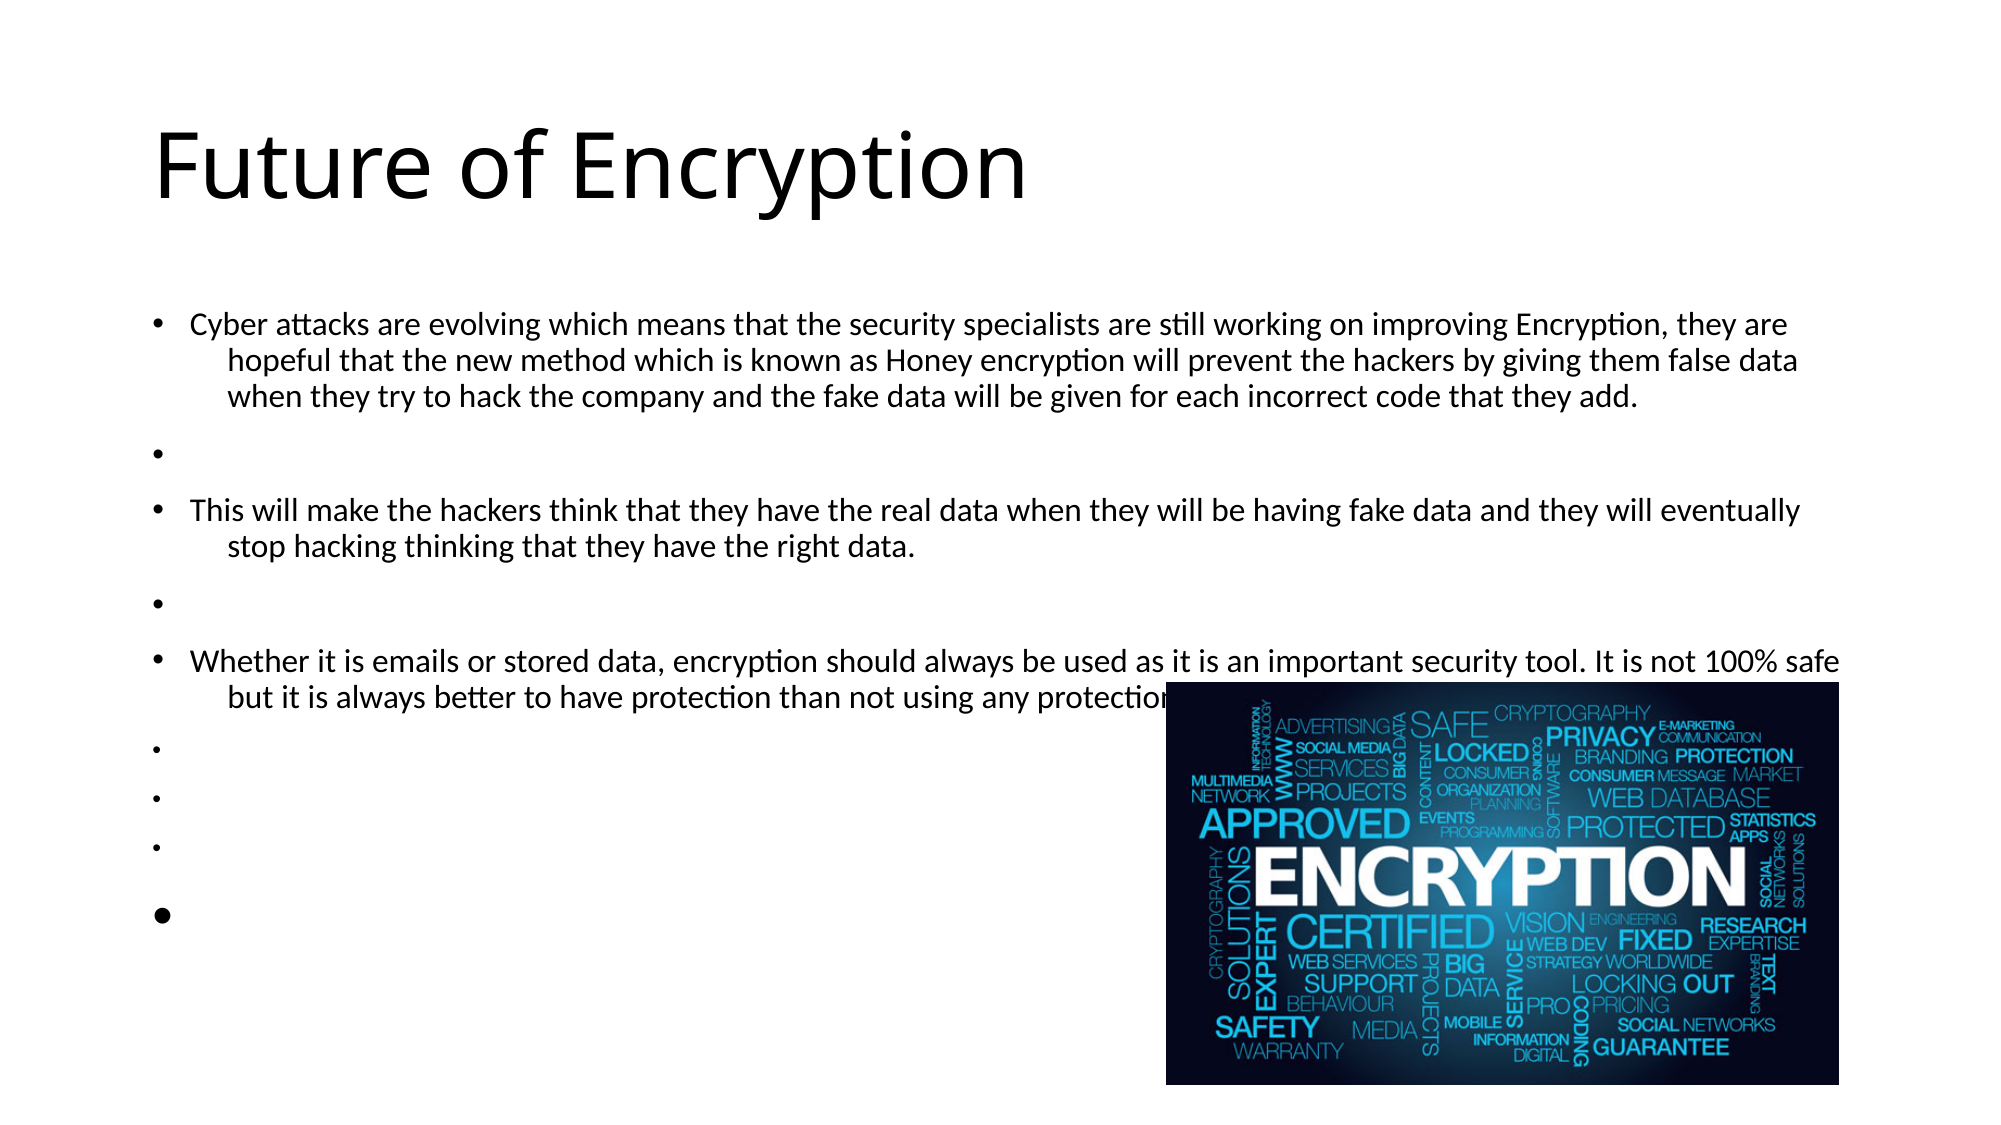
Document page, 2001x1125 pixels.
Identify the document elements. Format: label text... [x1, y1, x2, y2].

list Cyber attacks are evolving which means that the security specialists are still working on improving Encryption, they are hopeful that the new method which is known as Honey encryption will prevent the hackers by giving them false data when they try to hack the company and the fake data will be given for each incorrect code that they add. This will make the hackers think that they have the real data when they will be having fake data and they will eventually stop hacking thinking that they have the right data. Whether it is emails or stored data, encryption should always be used as it is an important security tool. It is not 100% safe but it is always better to have protection than not using any protection. [137, 299, 1863, 1014]
title Future of Encryption [137, 59, 1863, 278]
picture [1166, 682, 1839, 1085]
